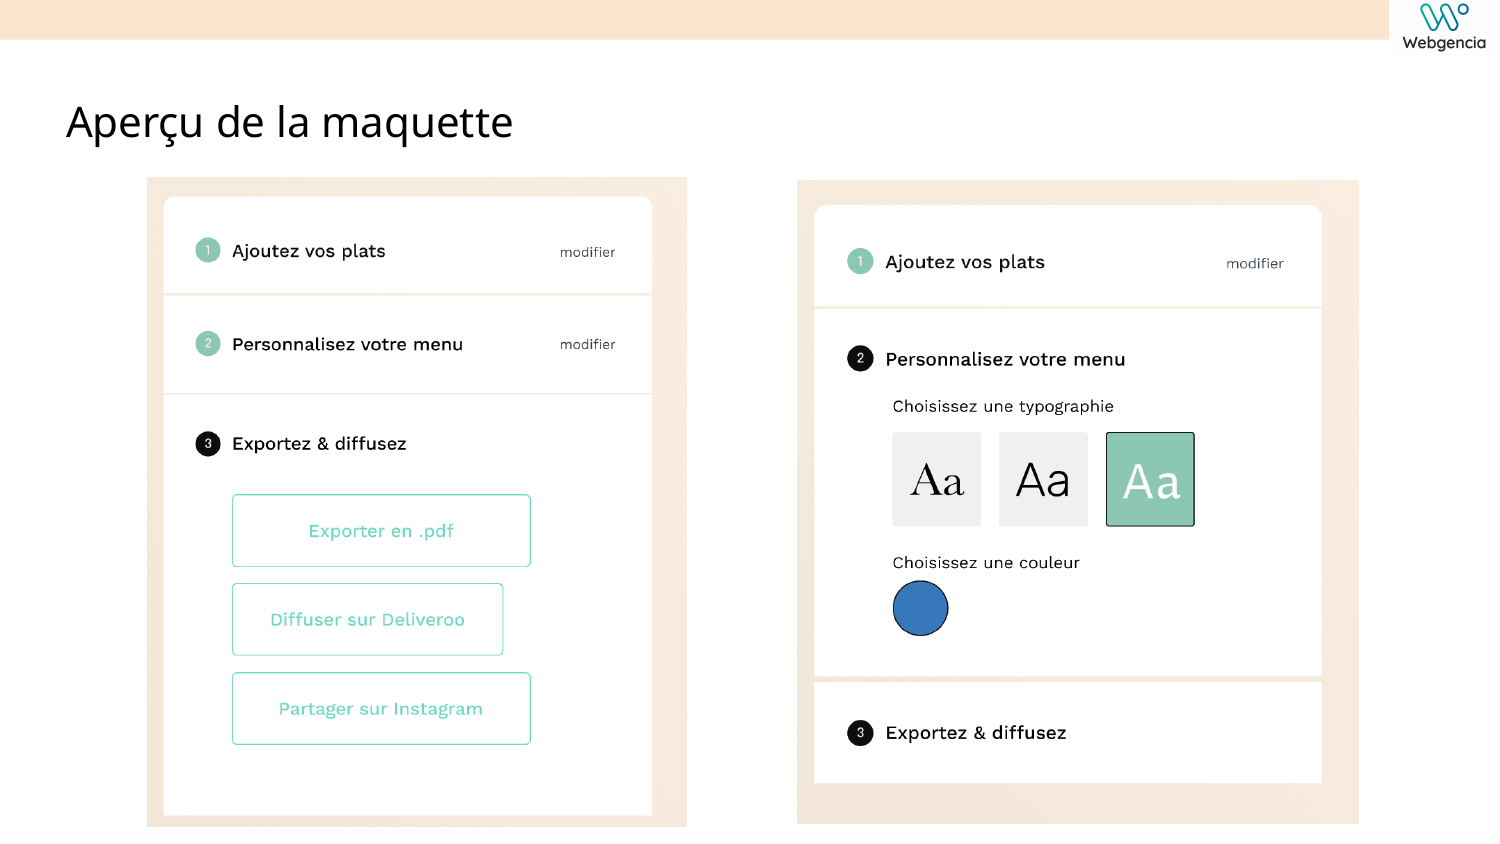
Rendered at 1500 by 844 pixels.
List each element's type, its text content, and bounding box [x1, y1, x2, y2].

picture [147, 177, 687, 827]
picture [1389, 0, 1500, 56]
text_box [0, 0, 1389, 40]
title Aperçu de la maquette [51, 72, 1449, 167]
picture [797, 180, 1359, 824]
